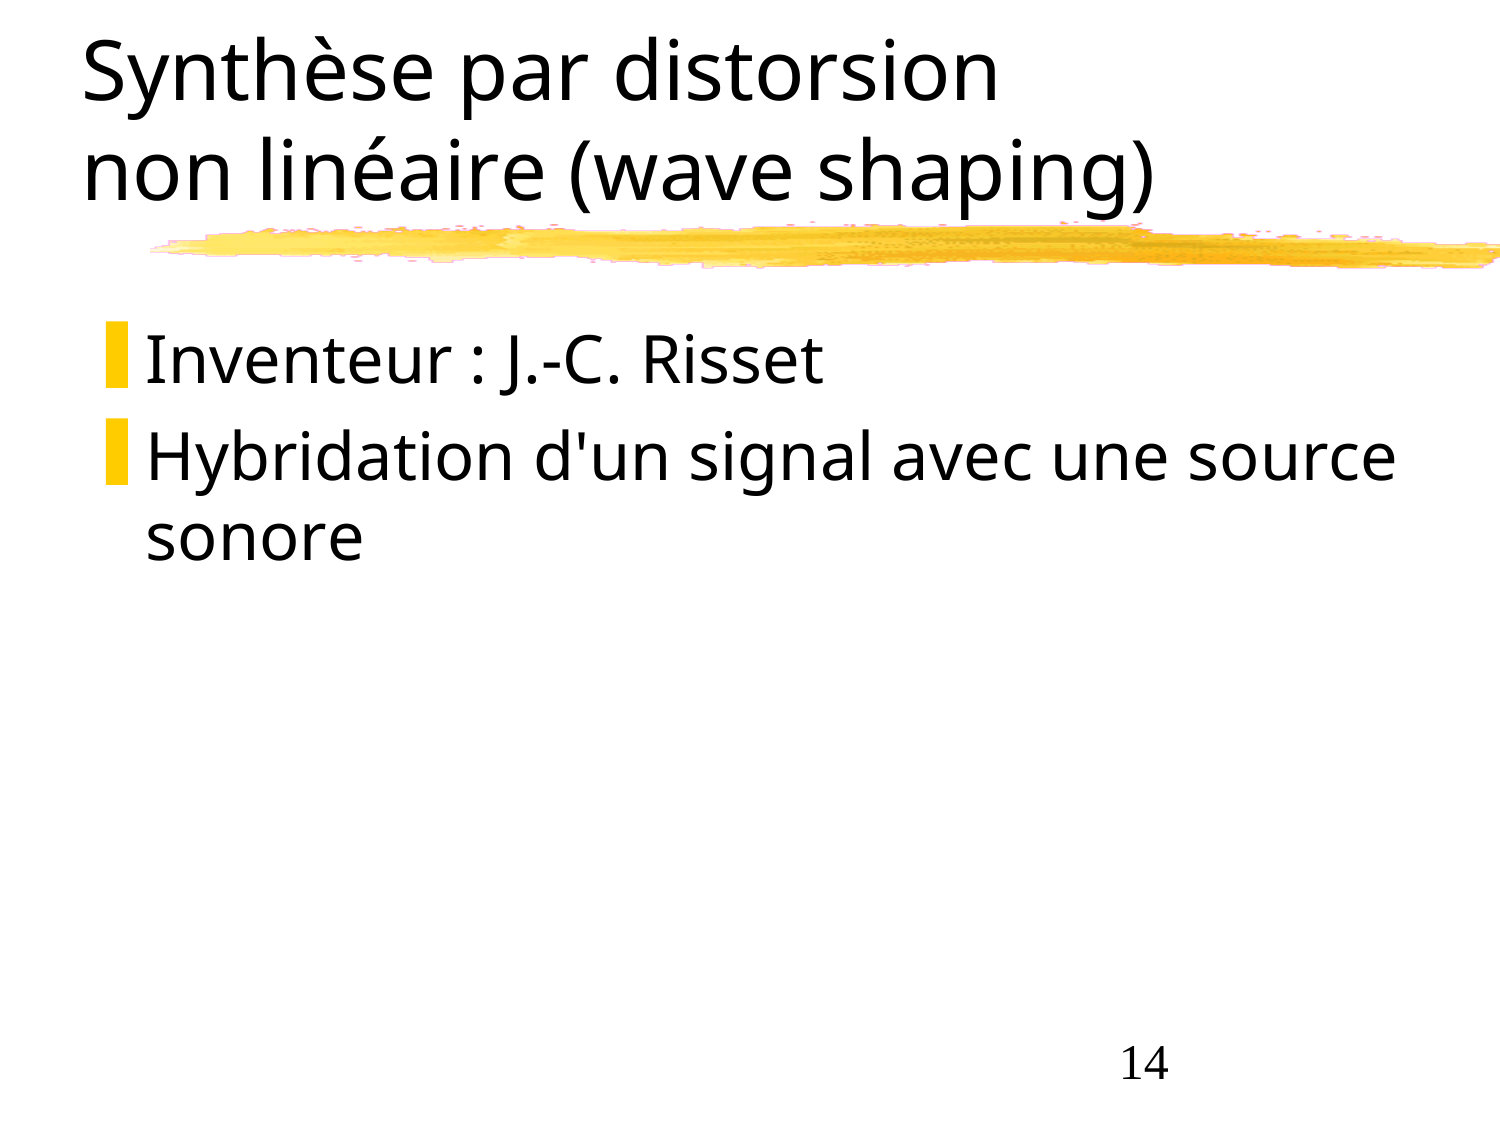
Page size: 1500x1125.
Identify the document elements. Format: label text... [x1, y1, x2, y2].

title Synthèse par distorsion non linéaire (wave shaping) [66, 8, 1477, 225]
picture [150, 215, 1500, 279]
list Inventeur : J.-C. Risset Hybridation d'un signal avec une source sonore [74, 309, 1417, 994]
